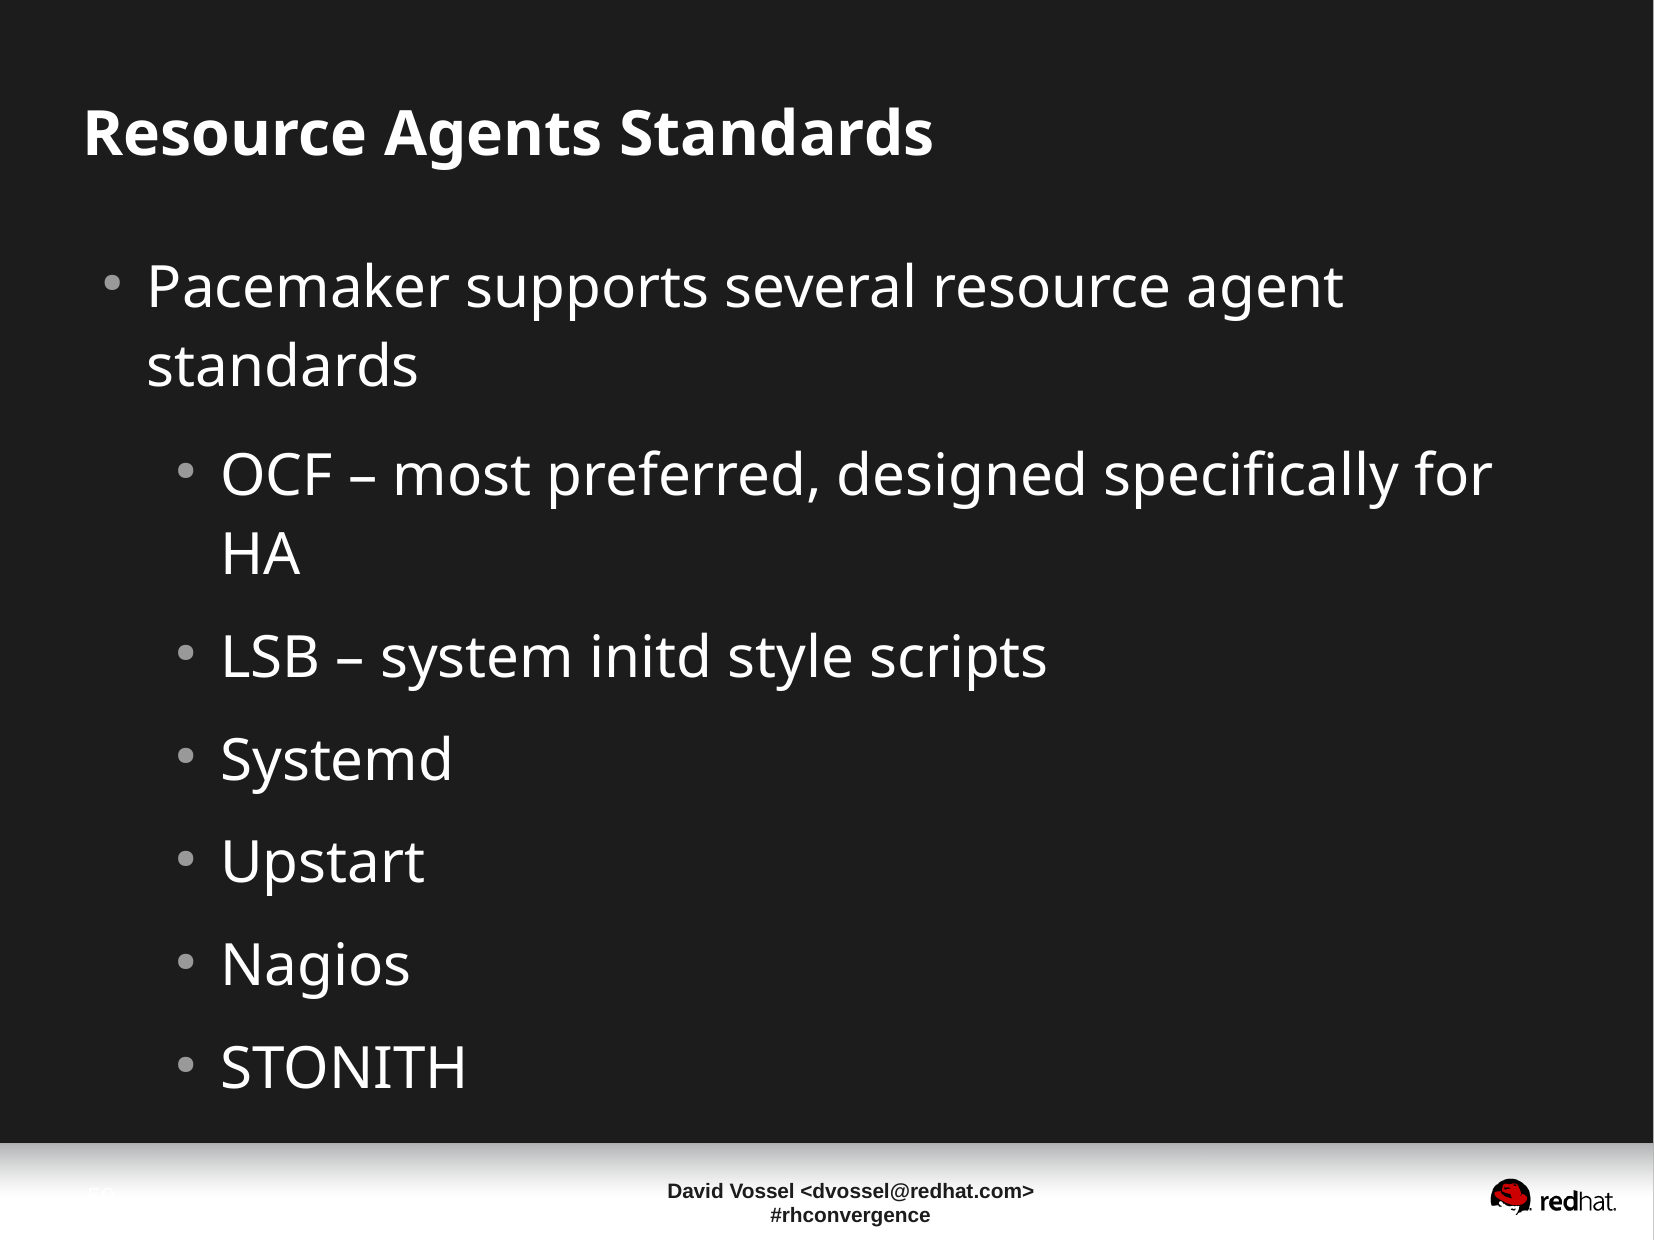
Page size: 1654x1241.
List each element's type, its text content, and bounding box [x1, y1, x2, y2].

title Resource Agents Standards [82, 37, 1571, 226]
list Pacemaker supports several resource agent standards OCF – most preferred, designed specifically for HA LSB – system initd style scripts Systemd Upstart Nagios STONITH [86, 244, 1576, 1039]
picture [0, 1143, 1654, 1241]
